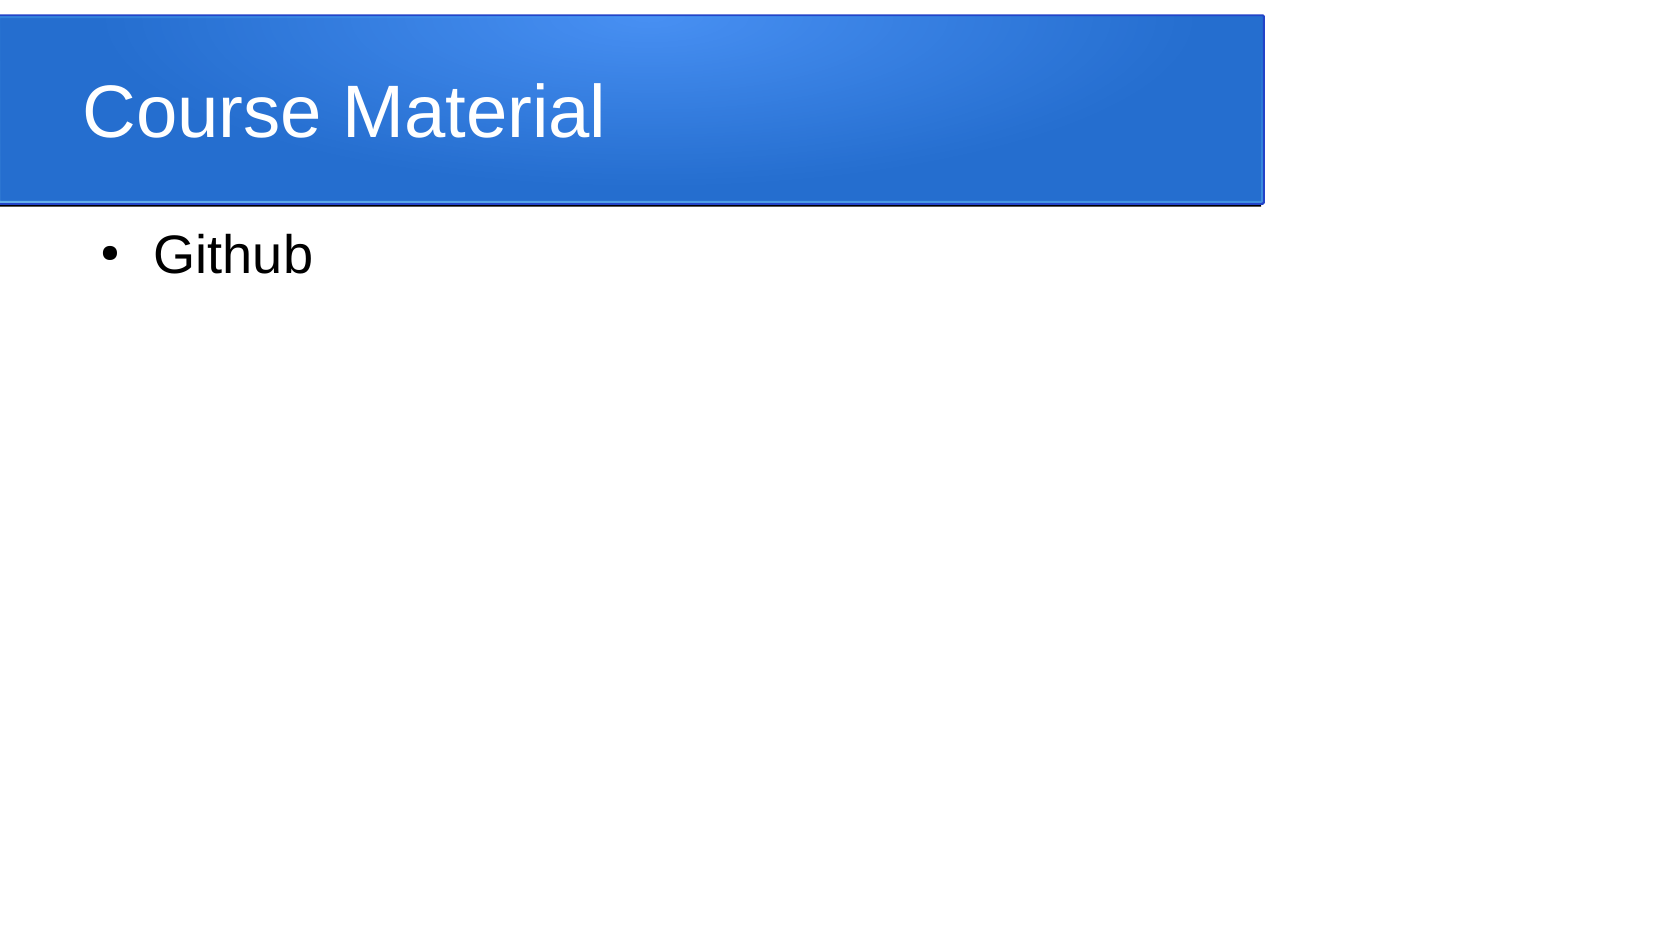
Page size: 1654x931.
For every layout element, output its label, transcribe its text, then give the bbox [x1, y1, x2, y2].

list Github [82, 224, 1571, 764]
title Course Material [82, 35, 1235, 189]
